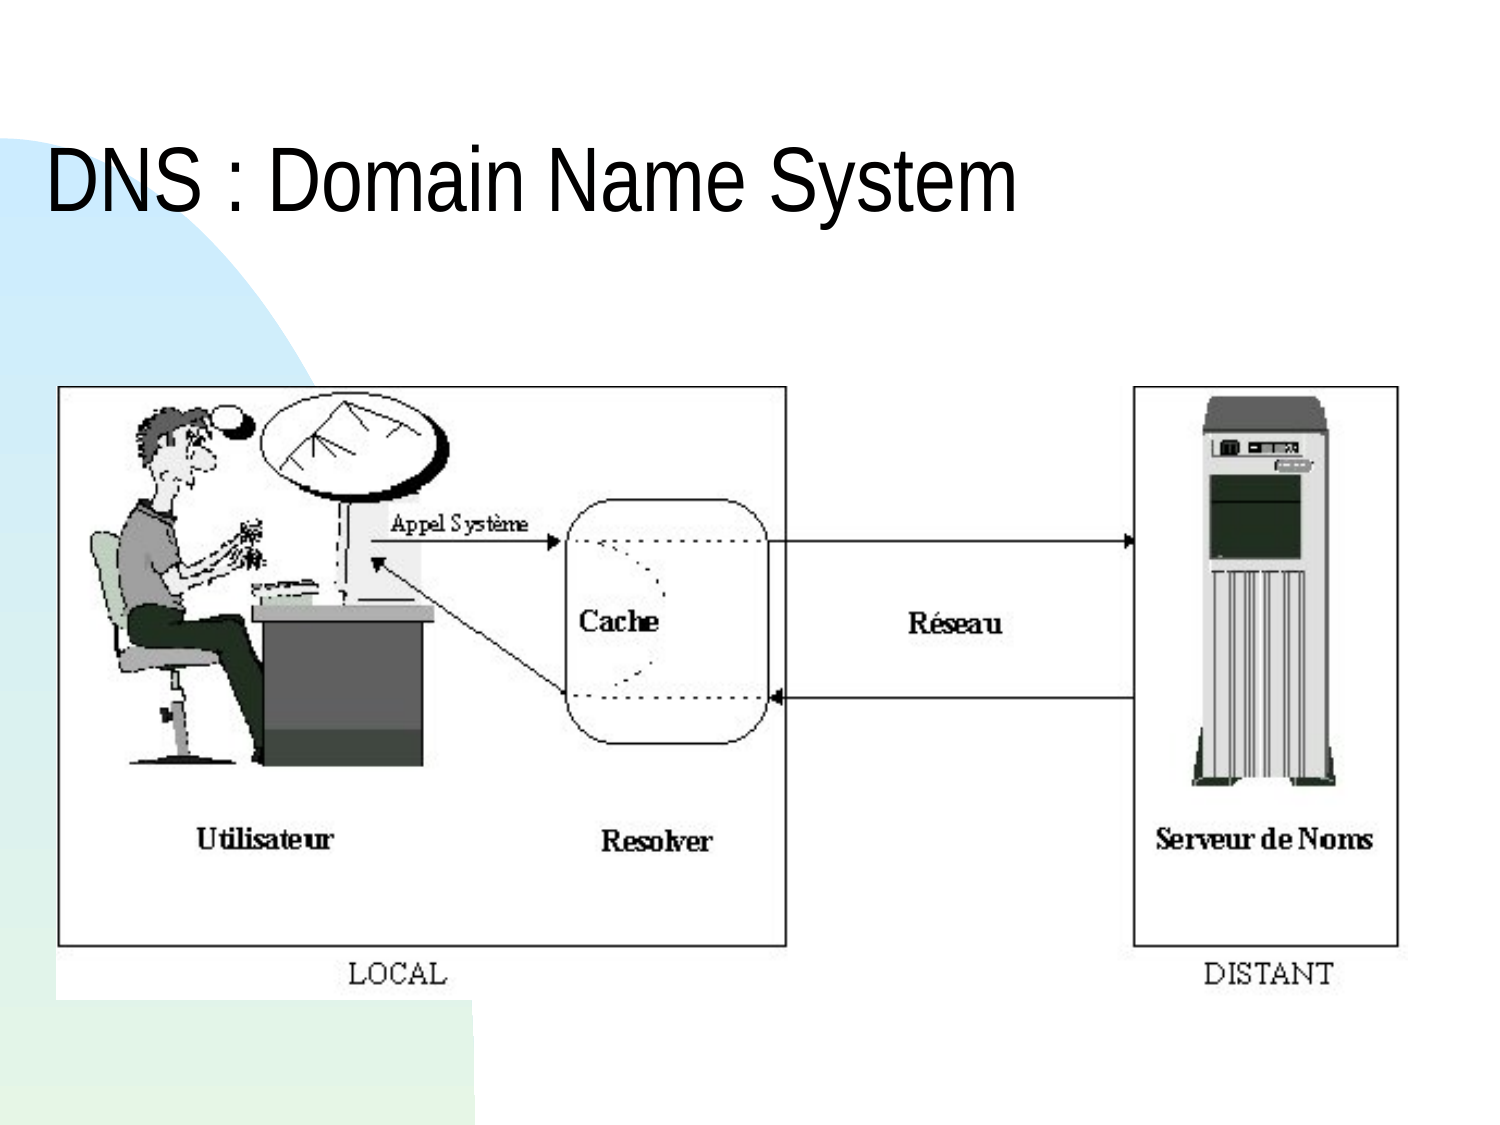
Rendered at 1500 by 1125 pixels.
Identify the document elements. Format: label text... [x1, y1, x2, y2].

title DNS : Domain Name System [30, 46, 1456, 326]
picture [56, 386, 1408, 1000]
